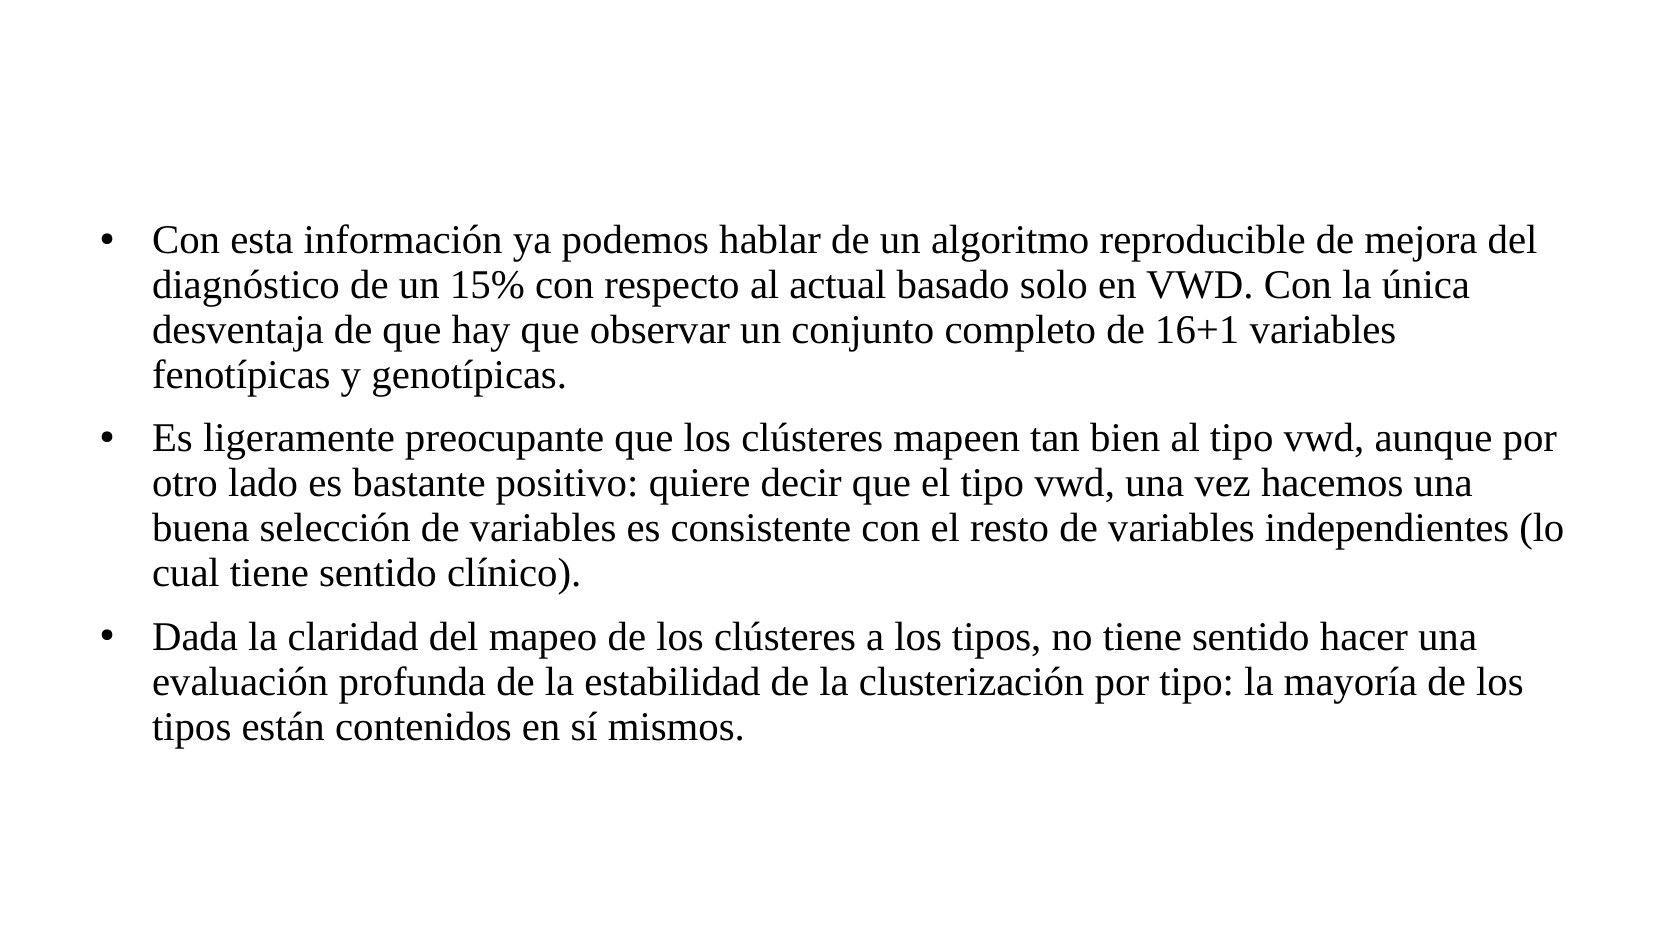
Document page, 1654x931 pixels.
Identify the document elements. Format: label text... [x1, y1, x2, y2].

list Con esta información ya podemos hablar de un algoritmo reproducible de mejora del diagnóstico de un 15% con respecto al actual basado solo en VWD. Con la única desventaja de que hay que observar un conjunto completo de 16+1 variables fenotípicas y genotípicas. Es ligeramente preocupante que los clústeres mapeen tan bien al tipo vwd, aunque por otro lado es bastante positivo: quiere decir que el tipo vwd, una vez hacemos una buena selección de variables es consistente con el resto de variables independientes (lo cual tiene sentido clínico). Dada la claridad del mapeo de los clústeres a los tipos, no tiene sentido hacer una evaluación profunda de la estabilidad de la clusterización por tipo: la mayoría de los tipos están contenidos en sí mismos. [82, 217, 1571, 758]
